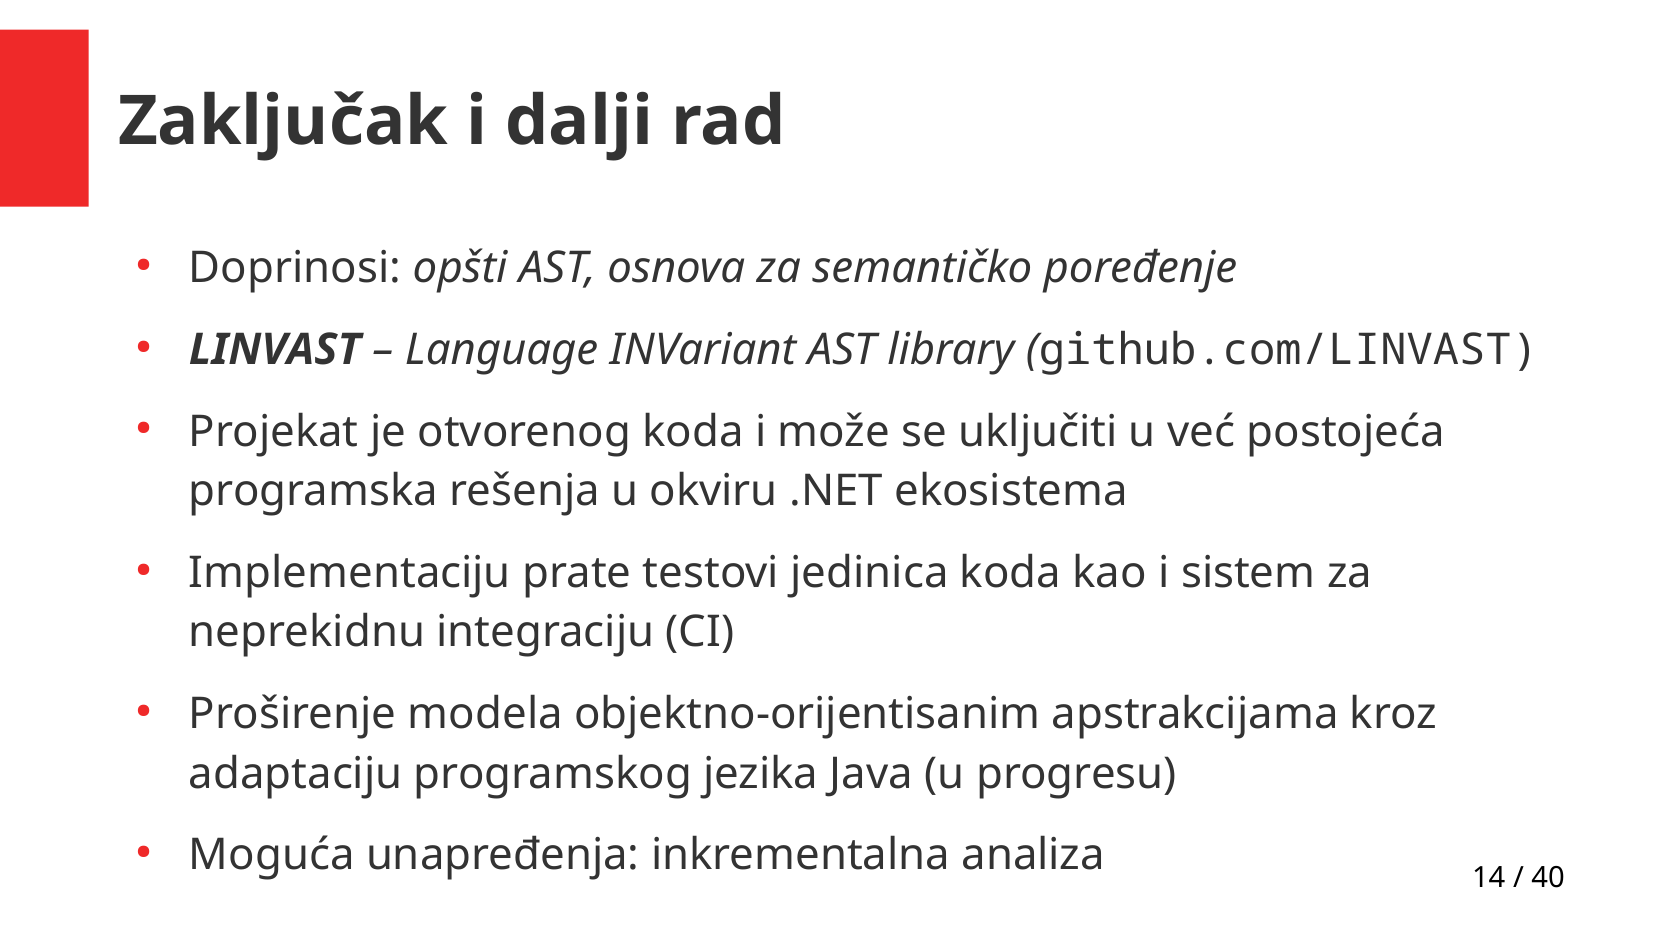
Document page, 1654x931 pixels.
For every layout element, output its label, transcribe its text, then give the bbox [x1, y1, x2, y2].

title Zaključak i dalji rad [118, 29, 1595, 207]
list Doprinosi: opšti AST, osnova za semantičko poređenje LINVAST – Language INVariant AST library (github.com/LINVAST) Projekat je otvorenog koda i može se uključiti u već postojeća programska rešenja u okviru .NET ekosistema Implementaciju prate testovi jedinica koda kao i sistem za neprekidnu integraciju (CI) Proširenje modela objektno-orijentisanim apstrakcijama kroz adaptaciju programskog jezika Java (u progresu) Moguća unapređenja: inkrementalna analiza [118, 236, 1595, 798]
